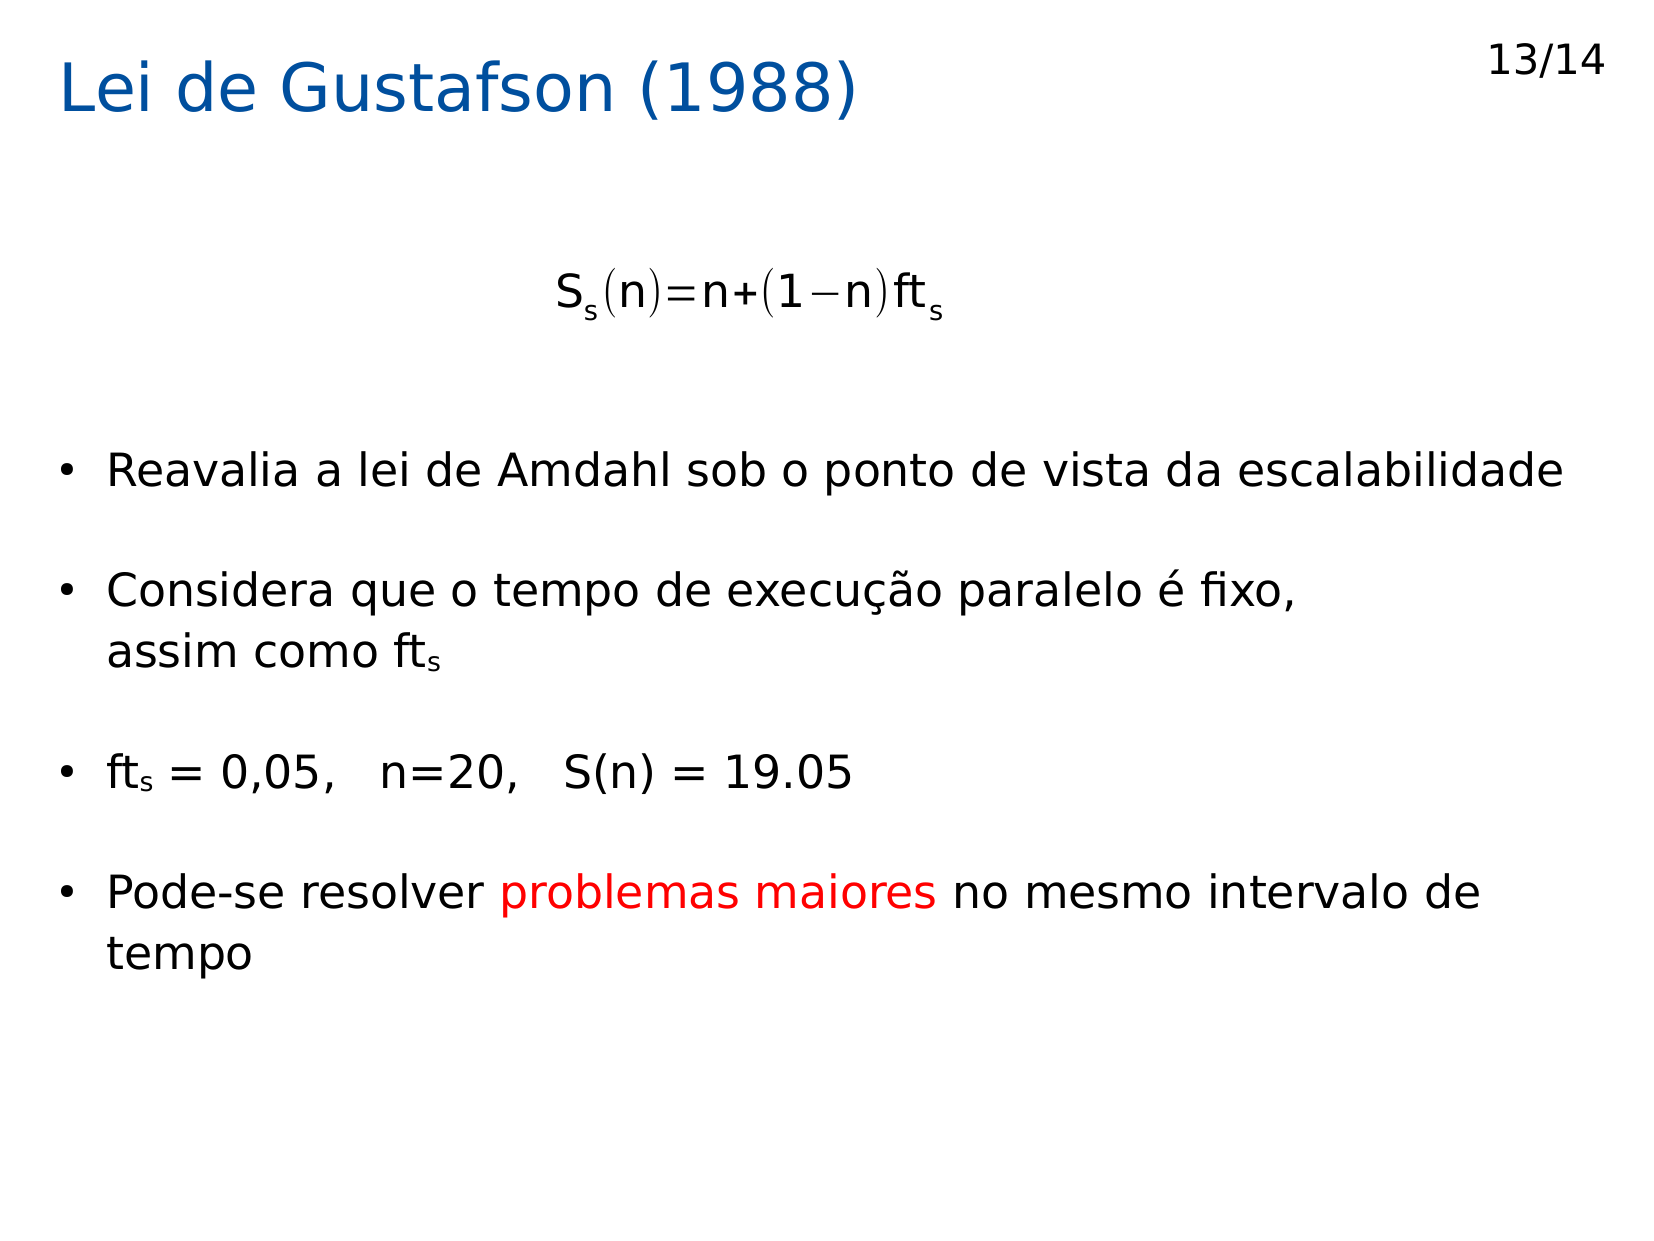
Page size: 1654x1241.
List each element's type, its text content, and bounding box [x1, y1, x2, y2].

title Lei de Gustafson (1988) [59, 29, 1506, 148]
list Reavalia a lei de Amdahl sob o ponto de vista da escalabilidade Considera que o tempo de execução paralelo é fixo, assim como fts fts = 0,05, n=20, S(n) = 19.05 Pode-se resolver problemas maiores no mesmo intervalo de tempo [59, 435, 1595, 1211]
chart [549, 265, 949, 326]
